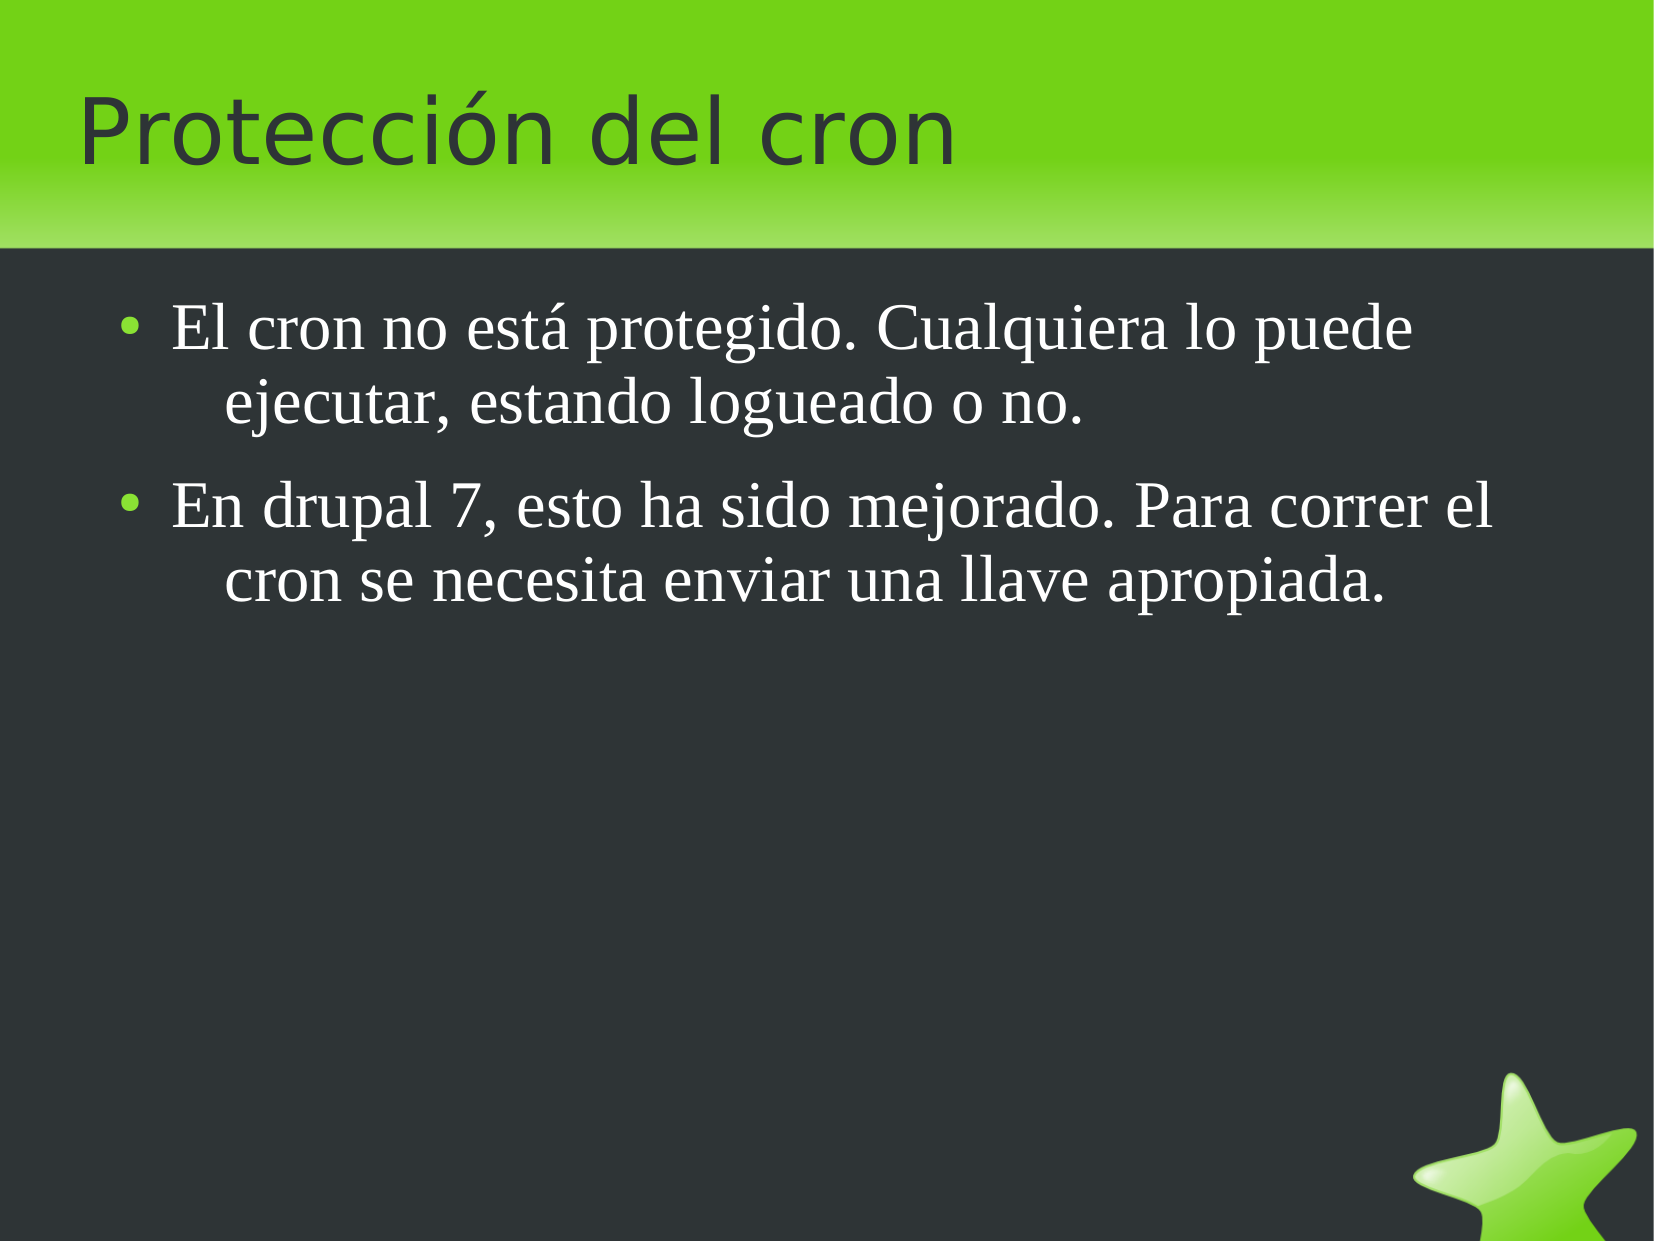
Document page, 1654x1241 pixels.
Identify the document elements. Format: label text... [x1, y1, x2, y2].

title Protección del cron [76, 29, 1565, 237]
picture [0, 0, 1654, 1241]
list El cron no está protegido. Cualquiera lo puede ejecutar, estando logueado o no. En drupal 7, esto ha sido mejorado. Para correr el cron se necesita enviar una llave apropiada. [82, 290, 1571, 1109]
